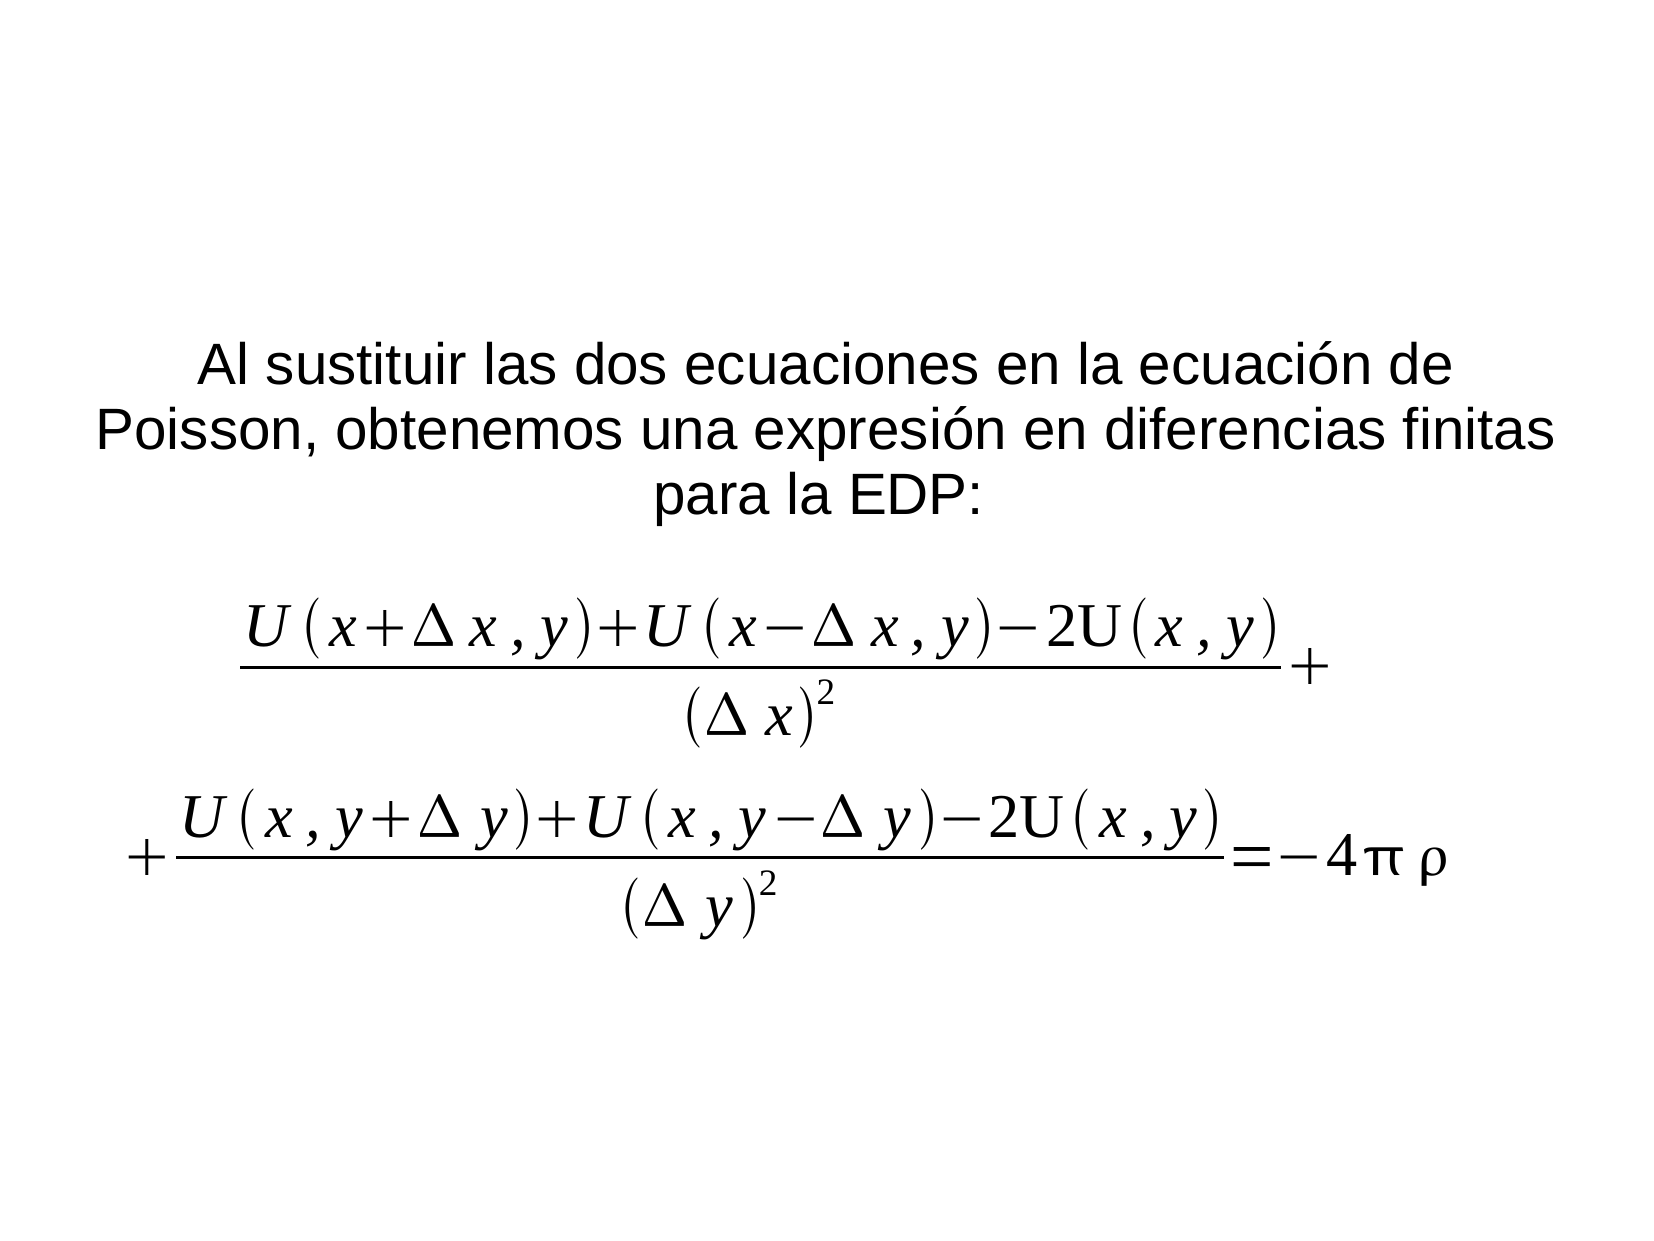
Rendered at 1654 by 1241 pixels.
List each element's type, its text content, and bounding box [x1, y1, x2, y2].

chart [115, 590, 1458, 942]
subtitle Al sustituir las dos ecuaciones en la ecuación de Poisson, obtenemos una expresión en diferencias finitas para la EDP: [82, 297, 1571, 562]
